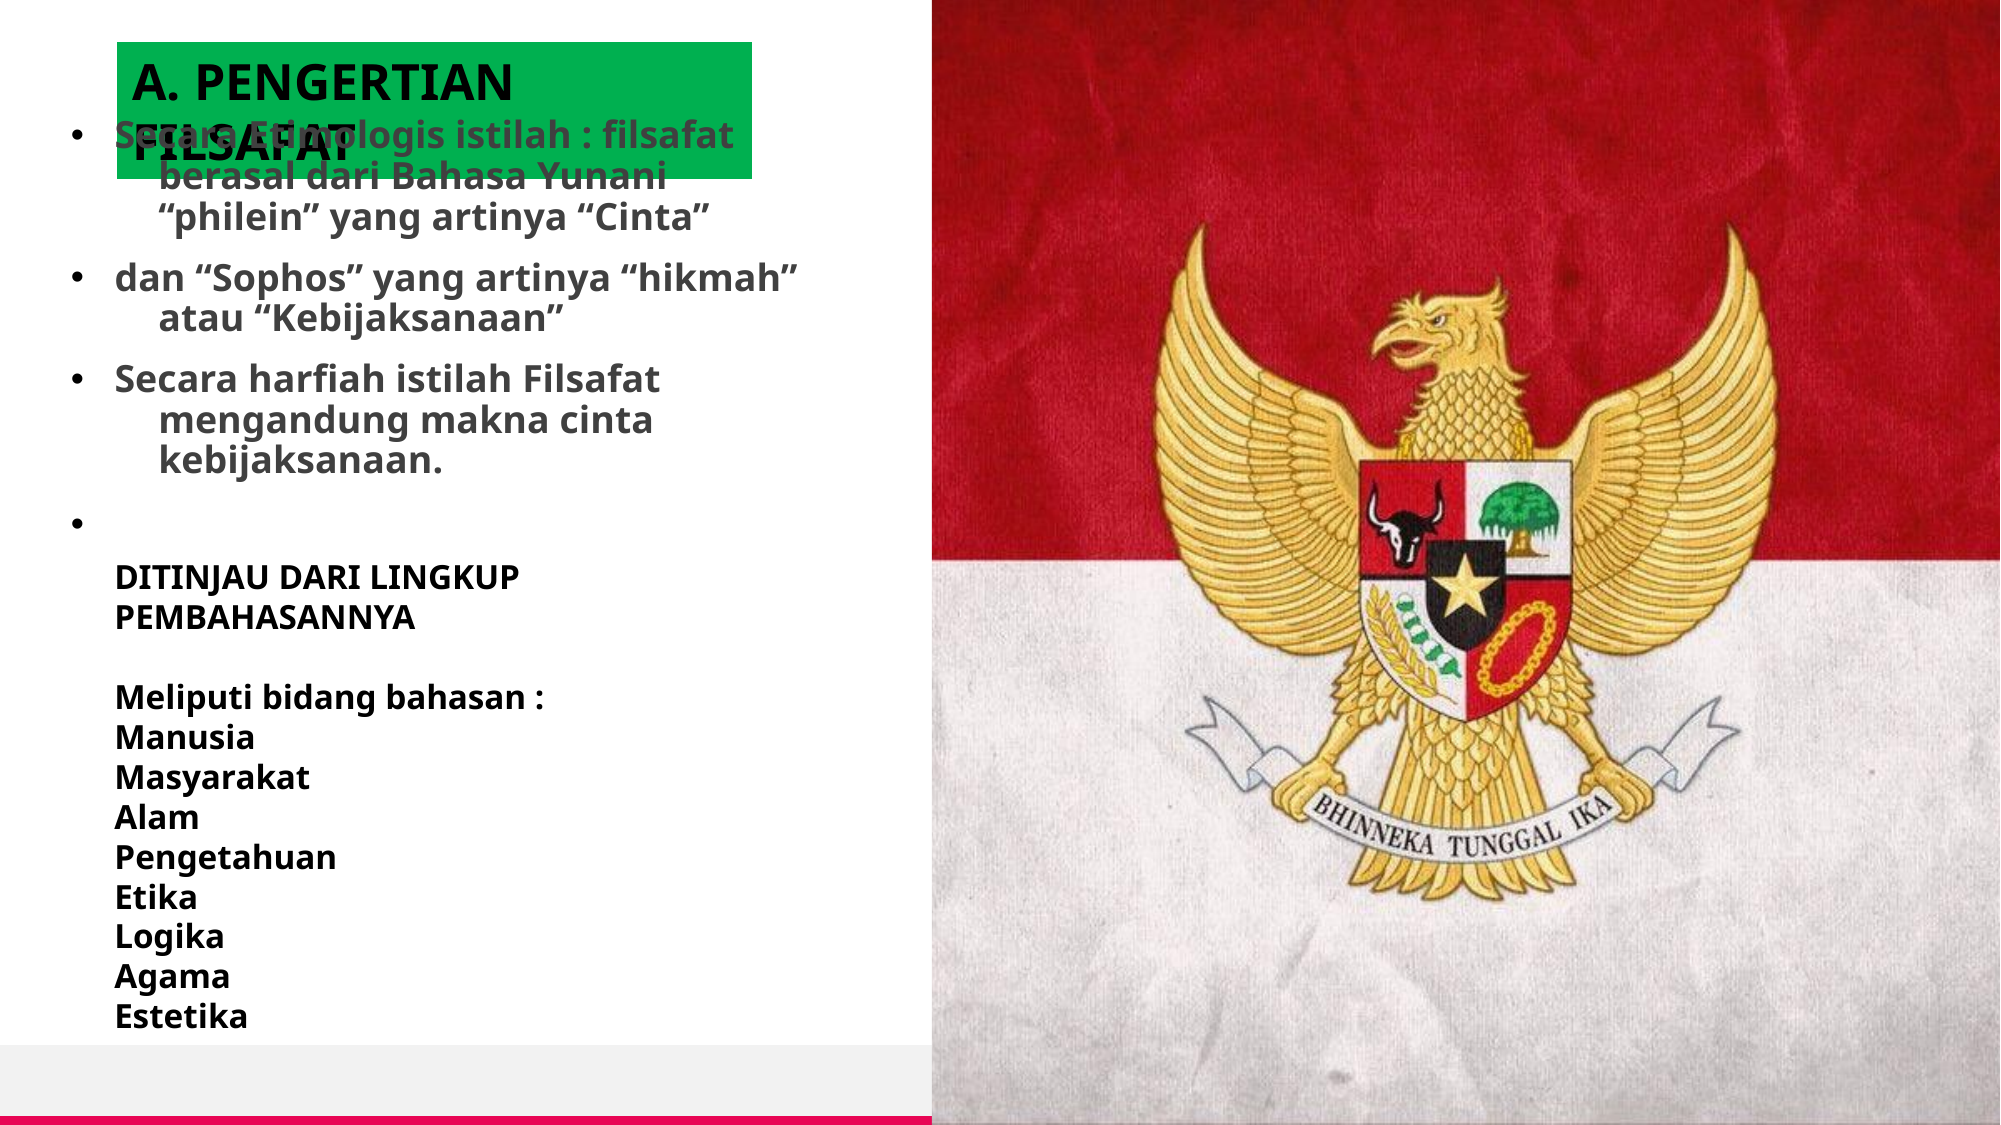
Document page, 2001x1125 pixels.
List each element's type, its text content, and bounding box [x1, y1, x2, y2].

picture [931, 0, 2000, 1125]
list Secara Etimologis istilah : filsafat berasal dari Bahasa Yunani “philein” yang artinya “Cinta” dan “Sophos” yang artinya “hikmah” atau “Kebijaksanaan” Secara harfiah istilah Filsafat mengandung makna cinta kebijaksanaan. [70, 116, 832, 515]
text_box A. PENGERTIAN FILSAFAT [117, 43, 752, 116]
text_box DITINJAU DARI LINGKUP PEMBAHASANNYA Meliputi bidang bahasan : Manusia Masyarakat Alam Pengetahuan Etika Logika Agama Estetika [99, 548, 813, 1125]
